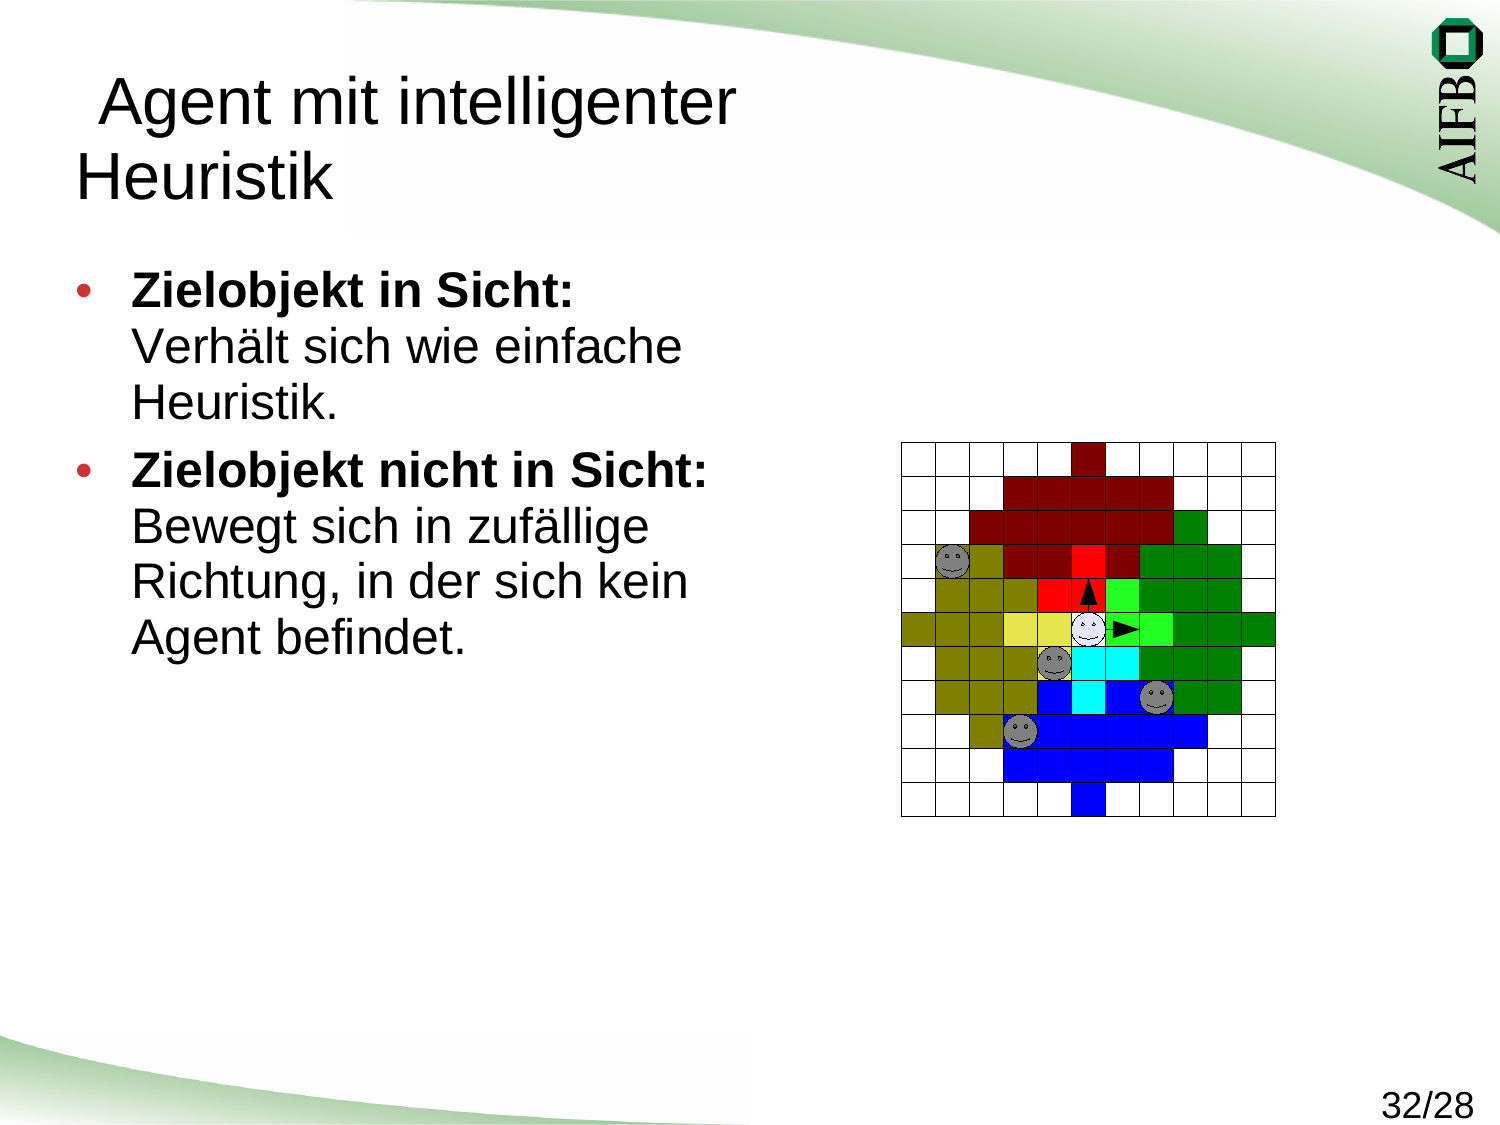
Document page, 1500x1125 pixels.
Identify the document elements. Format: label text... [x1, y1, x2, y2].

text_box [901, 442, 1276, 817]
picture [0, 1035, 751, 1125]
title Agent mit intelligenter Heuristik [75, 51, 1425, 226]
picture [345, 0, 1500, 234]
list Zielobjekt in Sicht: Verhält sich wie einfache Heuristik. Zielobjekt nicht in Sicht: Bewegt sich in zufällige Richtung, in der sich kein Agent befindet. [75, 263, 734, 993]
